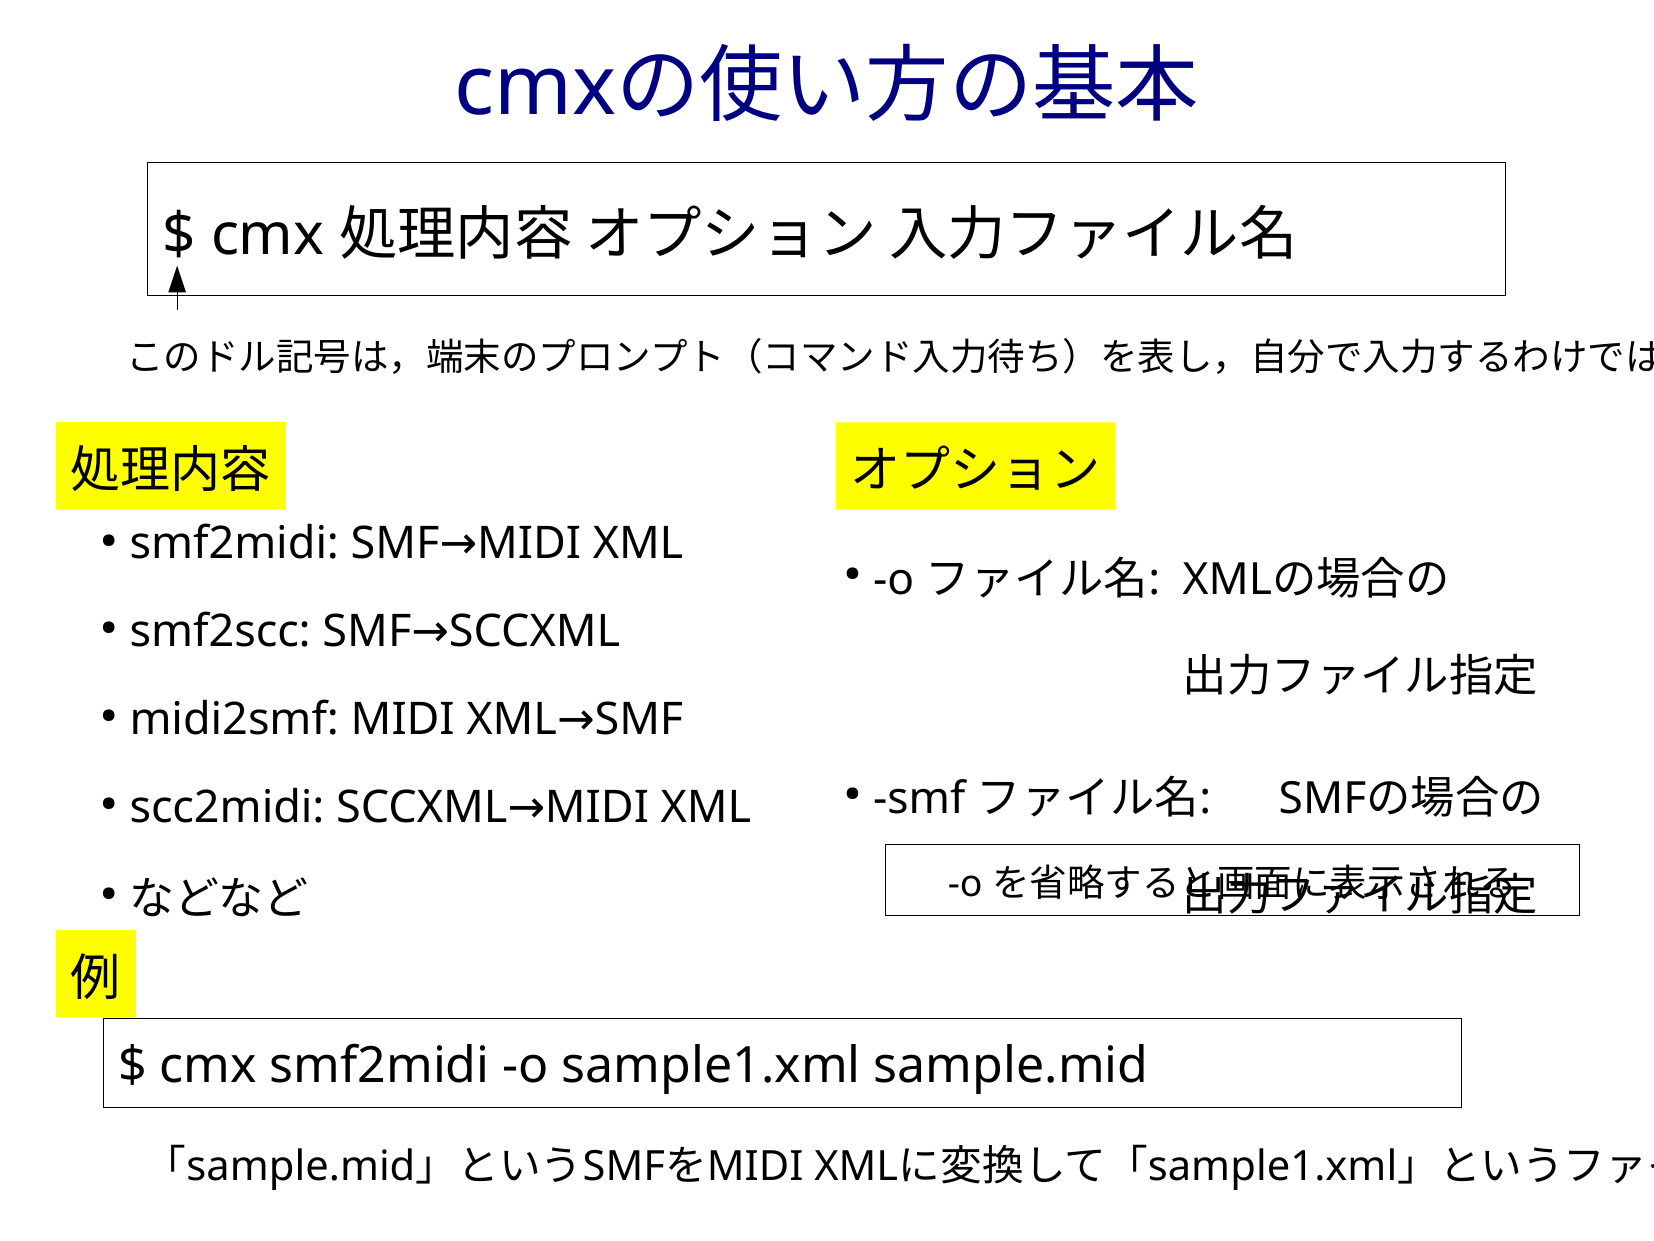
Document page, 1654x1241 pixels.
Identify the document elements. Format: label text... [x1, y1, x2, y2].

text_box オプション [835, 422, 1077, 488]
text_box $ cmx 処理内容 オプション 入力ファイル名 [147, 162, 1506, 296]
text_box 例 [56, 930, 136, 995]
text_box このドル記号は，端末のプロンプト（コマンド入力待ち）を表し，自分で入力するわけではない． [111, 319, 1598, 373]
text_box 処理内容 [56, 422, 286, 488]
title cmxの使い方の基本 [82, 33, 1571, 125]
text_box 「sample.mid」というSMFをMIDI XMLに変換して「sample1.xml」というファイルに出力 [129, 1125, 1585, 1182]
list smf2midi: SMF→MIDI XML smf2scc: SMF→SCCXML midi2smf: MIDI XML→SMF scc2midi: SCCXML→MIDI XML などなど [82, 510, 813, 932]
list -o ファイル名: XMLの場合の 出力ファイル指定 -smf ファイル名: SMFの場合の 出力ファイル指定 [826, 510, 1610, 932]
text_box -o を省略すると画面に表示される [885, 844, 1580, 916]
text_box $ cmx smf2midi -o sample1.xml sample.mid [103, 1018, 1462, 1108]
